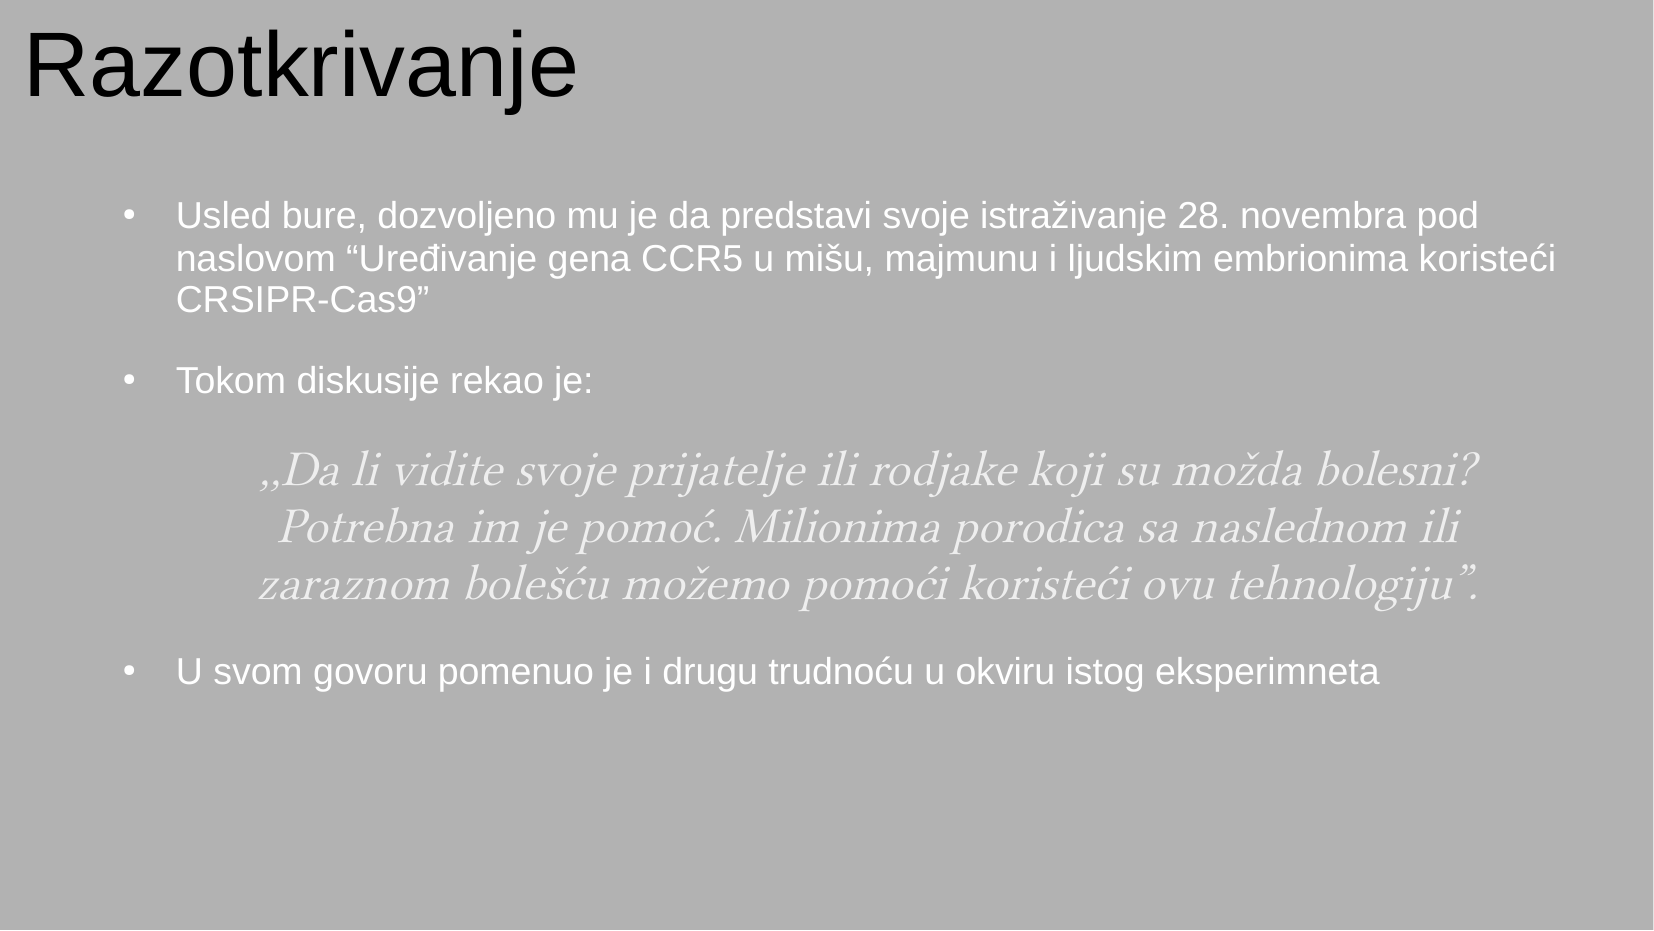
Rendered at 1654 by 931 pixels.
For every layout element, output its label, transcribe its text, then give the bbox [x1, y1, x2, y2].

title Razotkrivanje [23, 11, 1589, 119]
list Usled bure, dozvoljeno mu je da predstavi svoje istraživanje 28. novembra pod naslovom “Uređivanje gena CCR5 u mišu, majmunu i ljudskim embrionima koristeći CRSIPR-Cas9” Tokom diskusije rekao je: ,,Da li vidite svoje prijatelje ili rodjake koji su možda bolesni? Potrebna im je pomoć. Milionima porodica sa naslednom ili zaraznom bolešću možemo pomoći koristeći ovu tehnologiju”. U svom govoru pomenuo je i drugu trudnoću u okviru istog eksperimneta [105, 195, 1561, 826]
